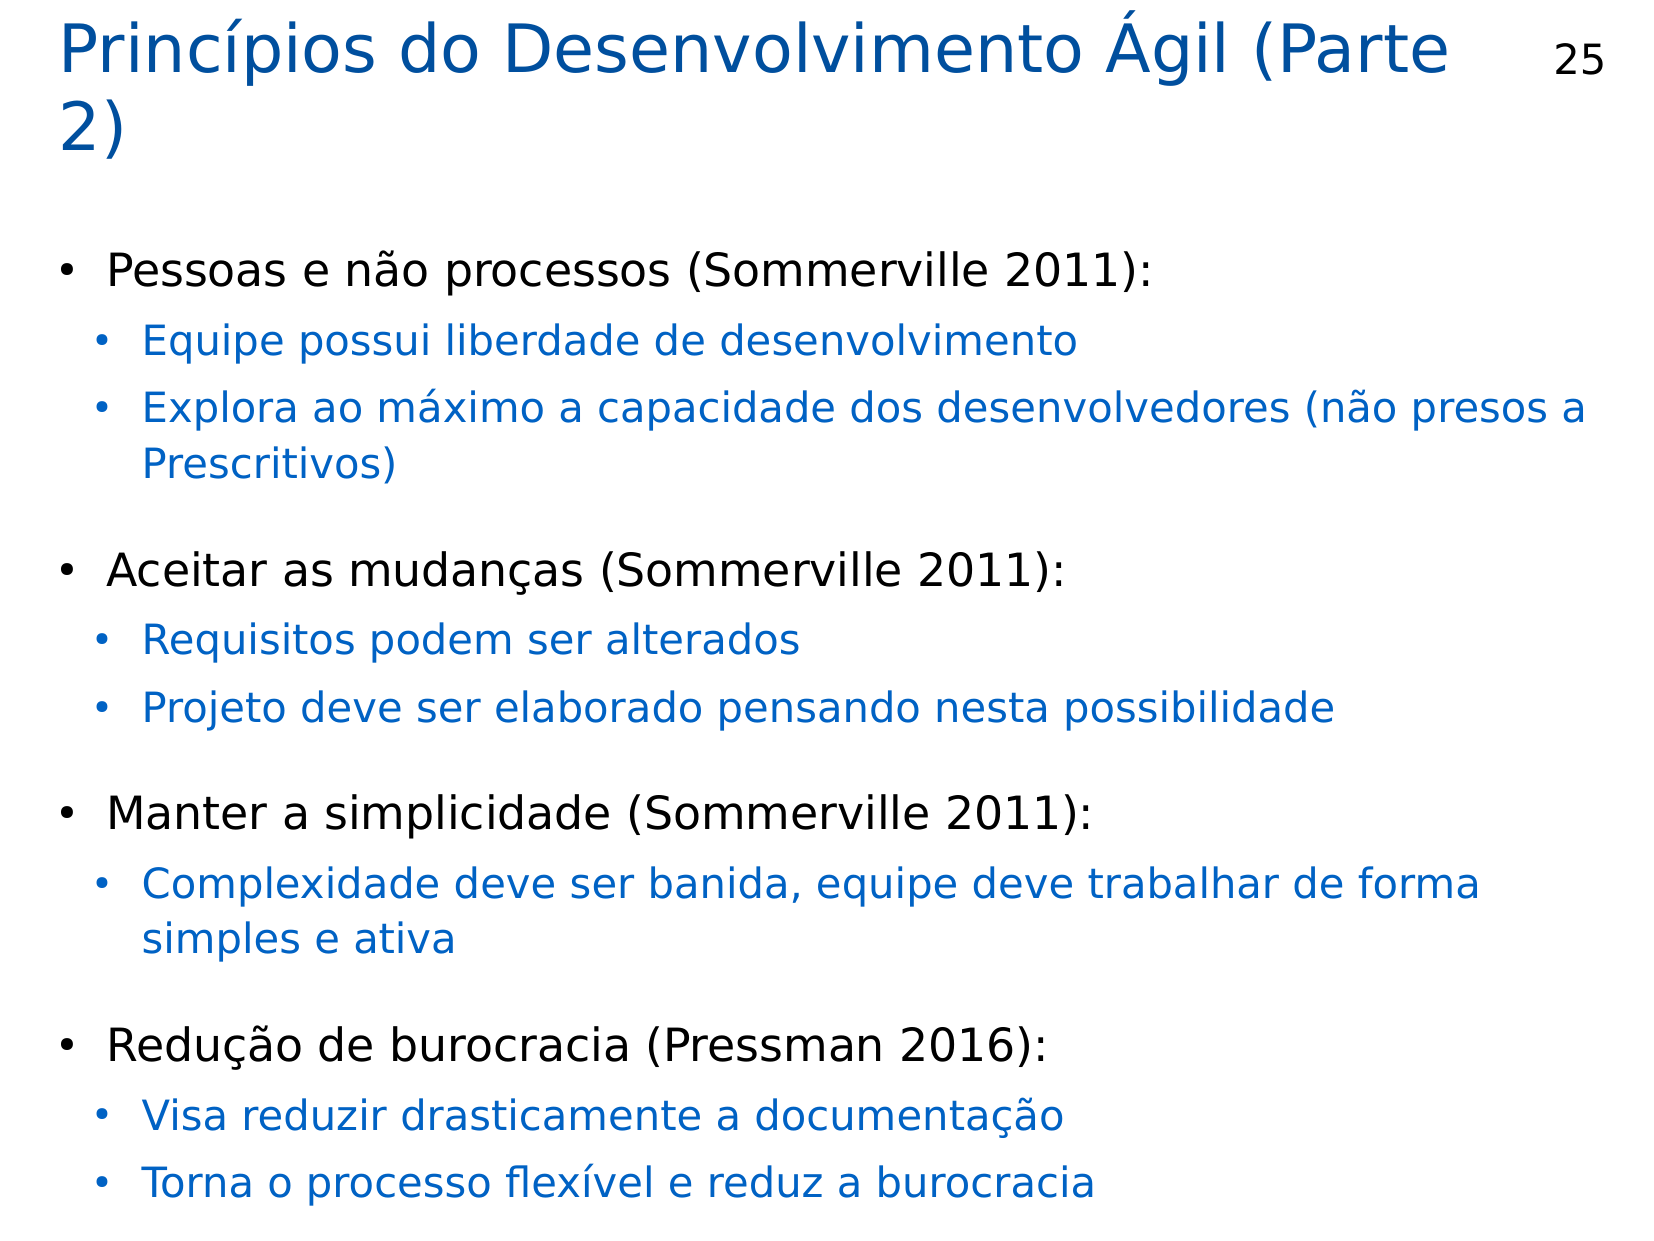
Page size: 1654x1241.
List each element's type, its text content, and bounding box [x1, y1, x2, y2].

title Princípios do Desenvolvimento Ágil (Parte 2) [59, 10, 1506, 167]
list Pessoas e não processos (Sommerville 2011): Equipe possui liberdade de desenvolvimento Explora ao máximo a capacidade dos desenvolvedores (não presos a Prescritivos) Aceitar as mudanças (Sommerville 2011): Requisitos podem ser alterados Projeto deve ser elaborado pensando nesta possibilidade Manter a simplicidade (Sommerville 2011): Complexidade deve ser banida, equipe deve trabalhar de forma simples e ativa Redução de burocracia (Pressman 2016): Visa reduzir drasticamente a documentação Torna o processo flexível e reduz a burocracia [59, 236, 1595, 1211]
